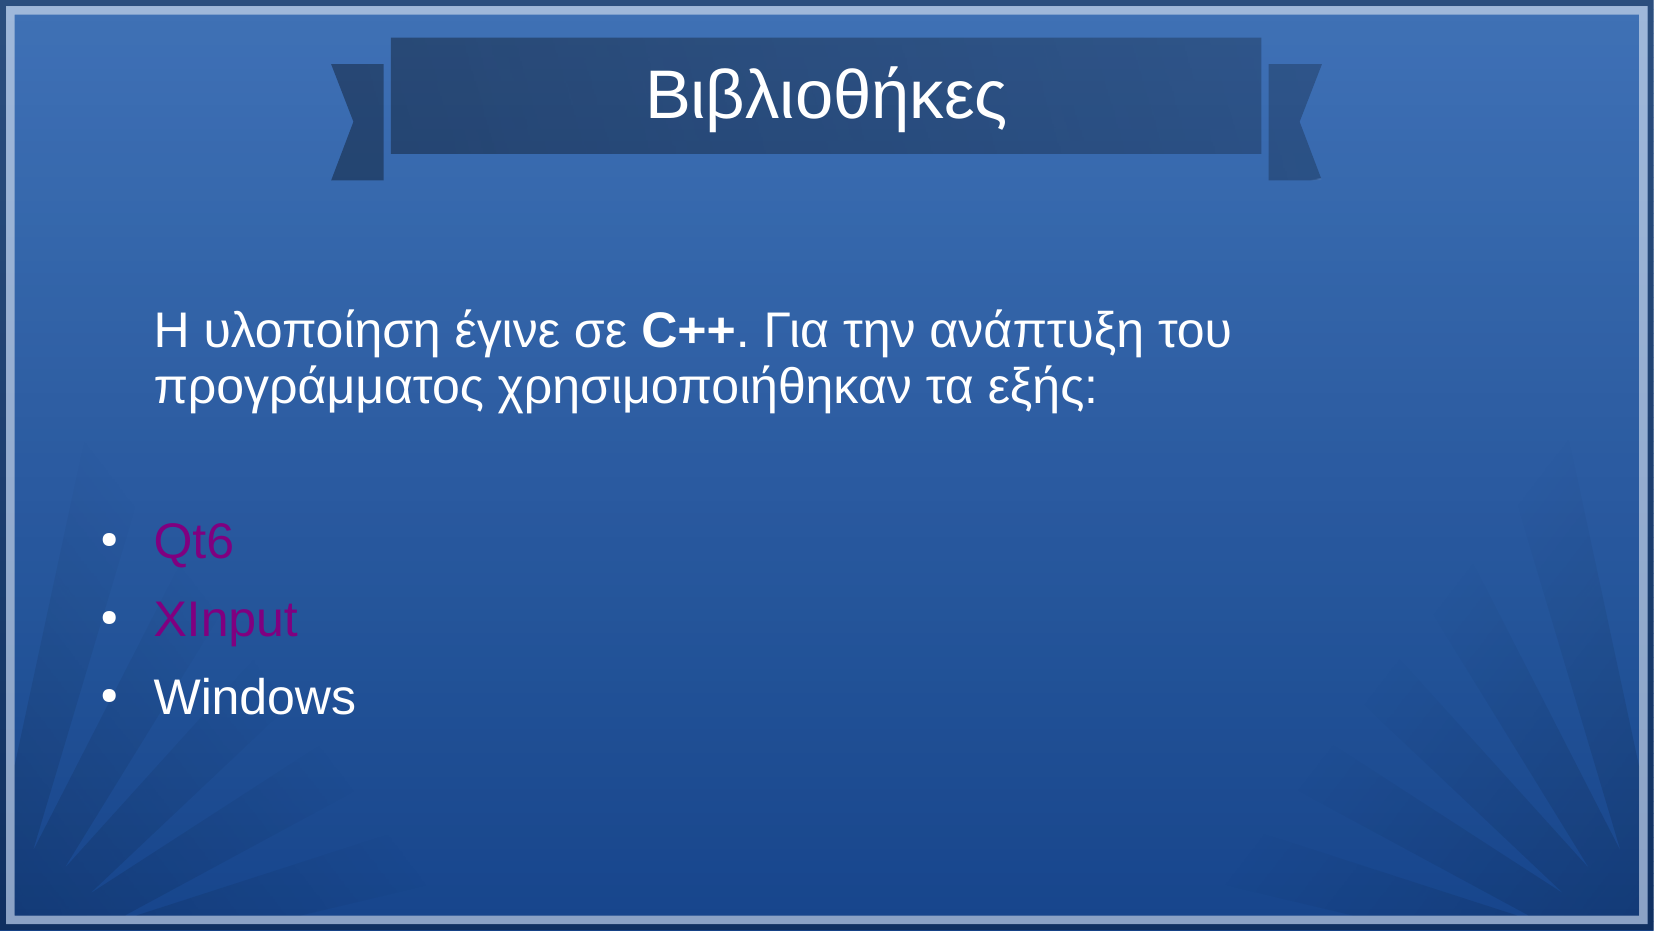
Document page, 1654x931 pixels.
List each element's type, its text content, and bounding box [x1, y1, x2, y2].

list Η υλοποίηση έγινε σε C++. Για την ανάπτυξη του προγράμματος χρησιμοποιήθηκαν τα εξής: Qt6 XInput Windows [82, 224, 1571, 848]
title Βιβλιοθήκες [389, 35, 1264, 154]
